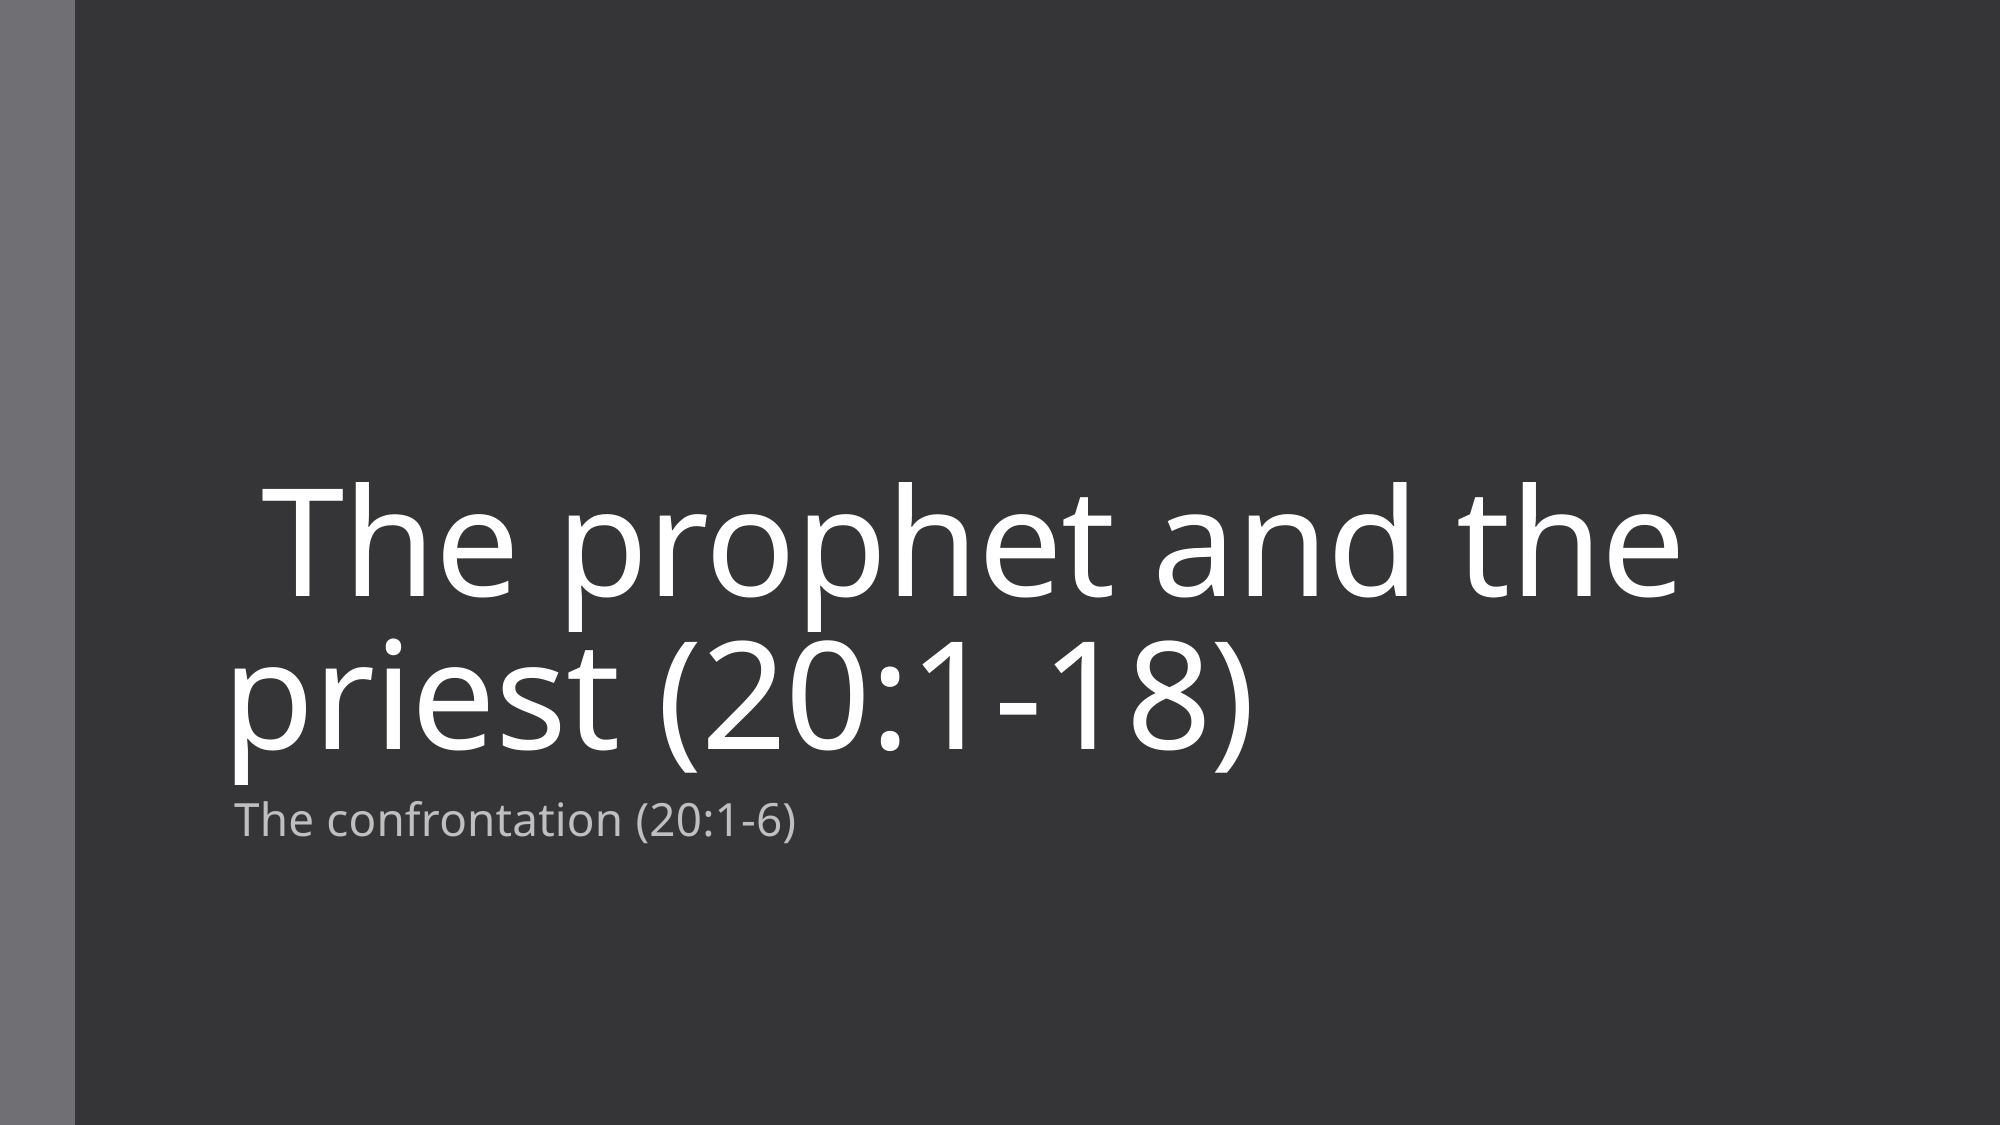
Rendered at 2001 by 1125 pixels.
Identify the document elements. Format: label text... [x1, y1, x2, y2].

subtitle The confrontation (20:1-6) [206, 787, 1752, 1066]
title The prophet and the priest (20:1-18) [206, 124, 1752, 787]
